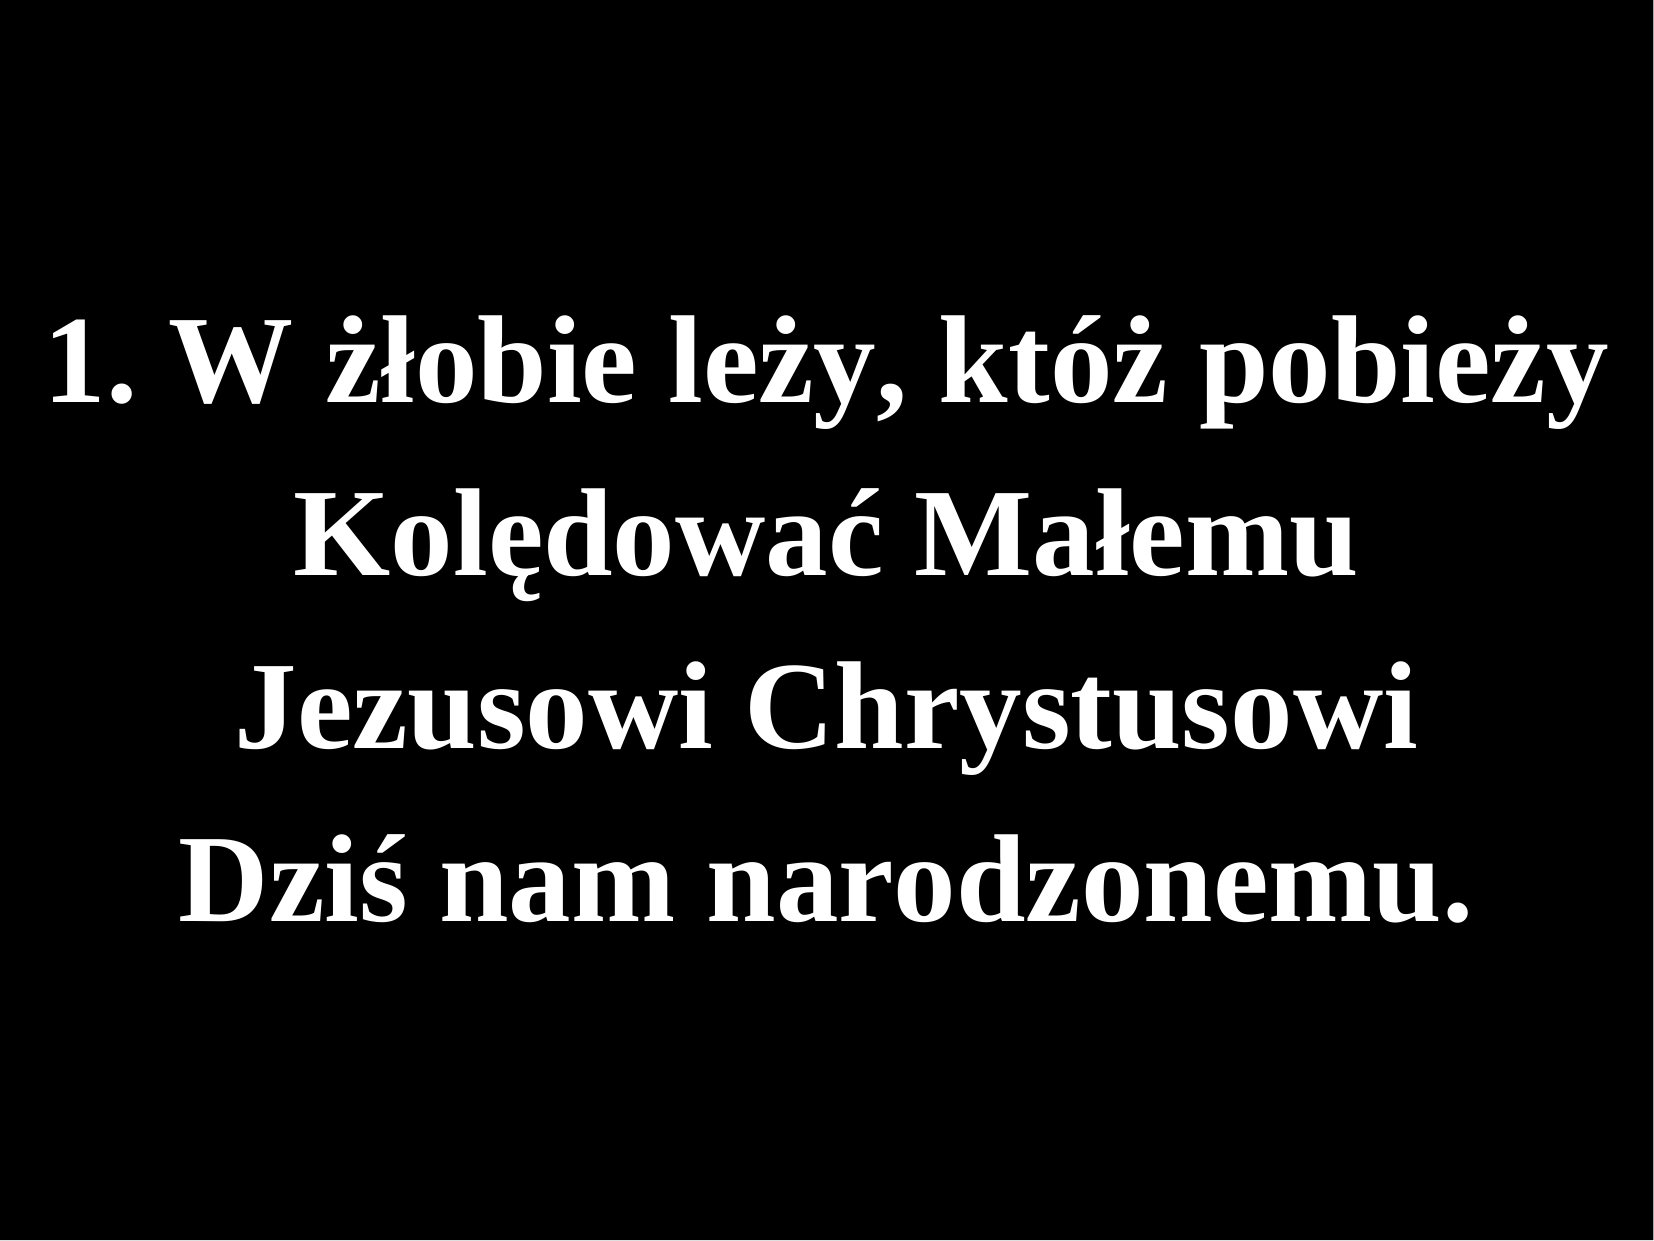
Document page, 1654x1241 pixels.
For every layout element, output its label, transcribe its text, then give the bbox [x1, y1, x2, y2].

title 1. W żłobie leży, któż pobieży ppp Kolędować Małemu ppp Jezusowi Chrystusowi ppp Dziś nam narodzonemu. [0, 0, 1654, 1241]
